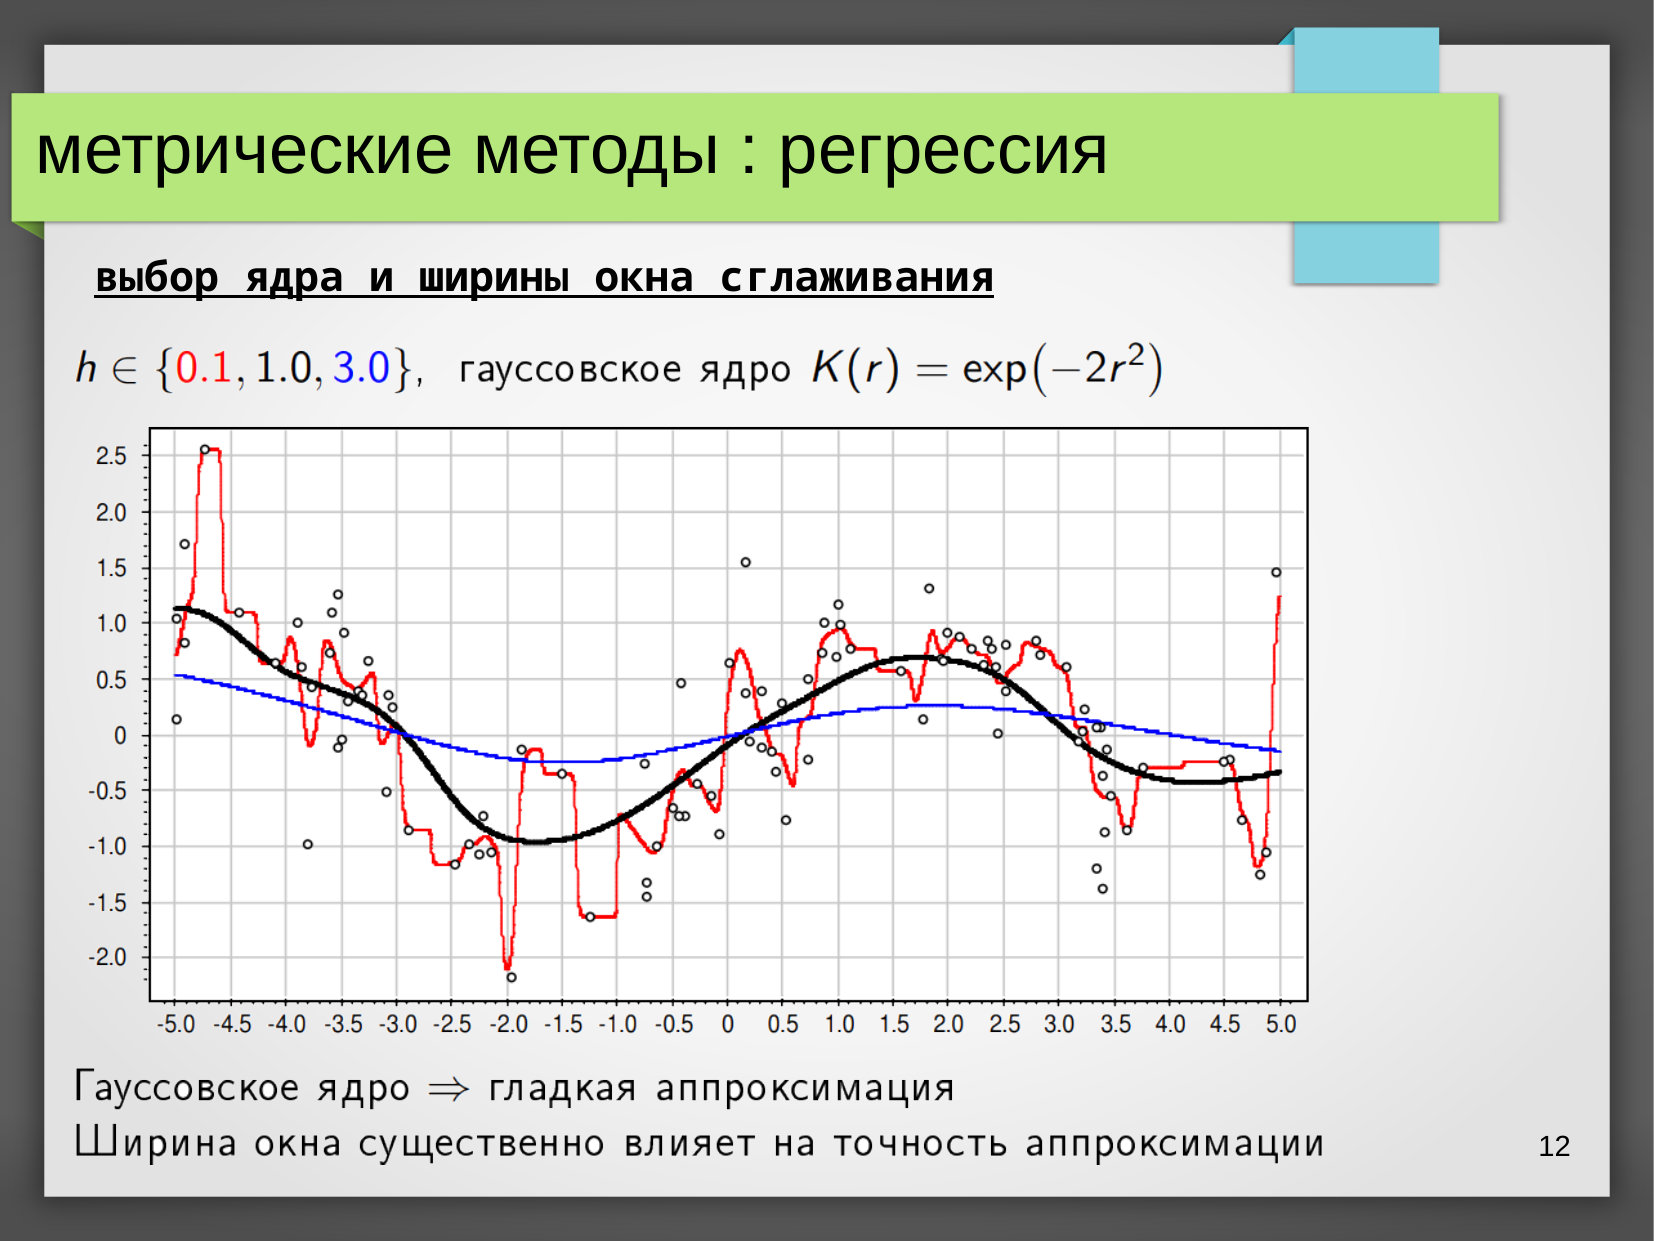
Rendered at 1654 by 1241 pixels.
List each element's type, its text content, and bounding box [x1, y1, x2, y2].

text_box выбор ядра и ширины окна сглаживания [93, 243, 1052, 308]
title метрические методы : регрессия [35, 108, 1170, 190]
picture [0, 0, 1654, 1241]
